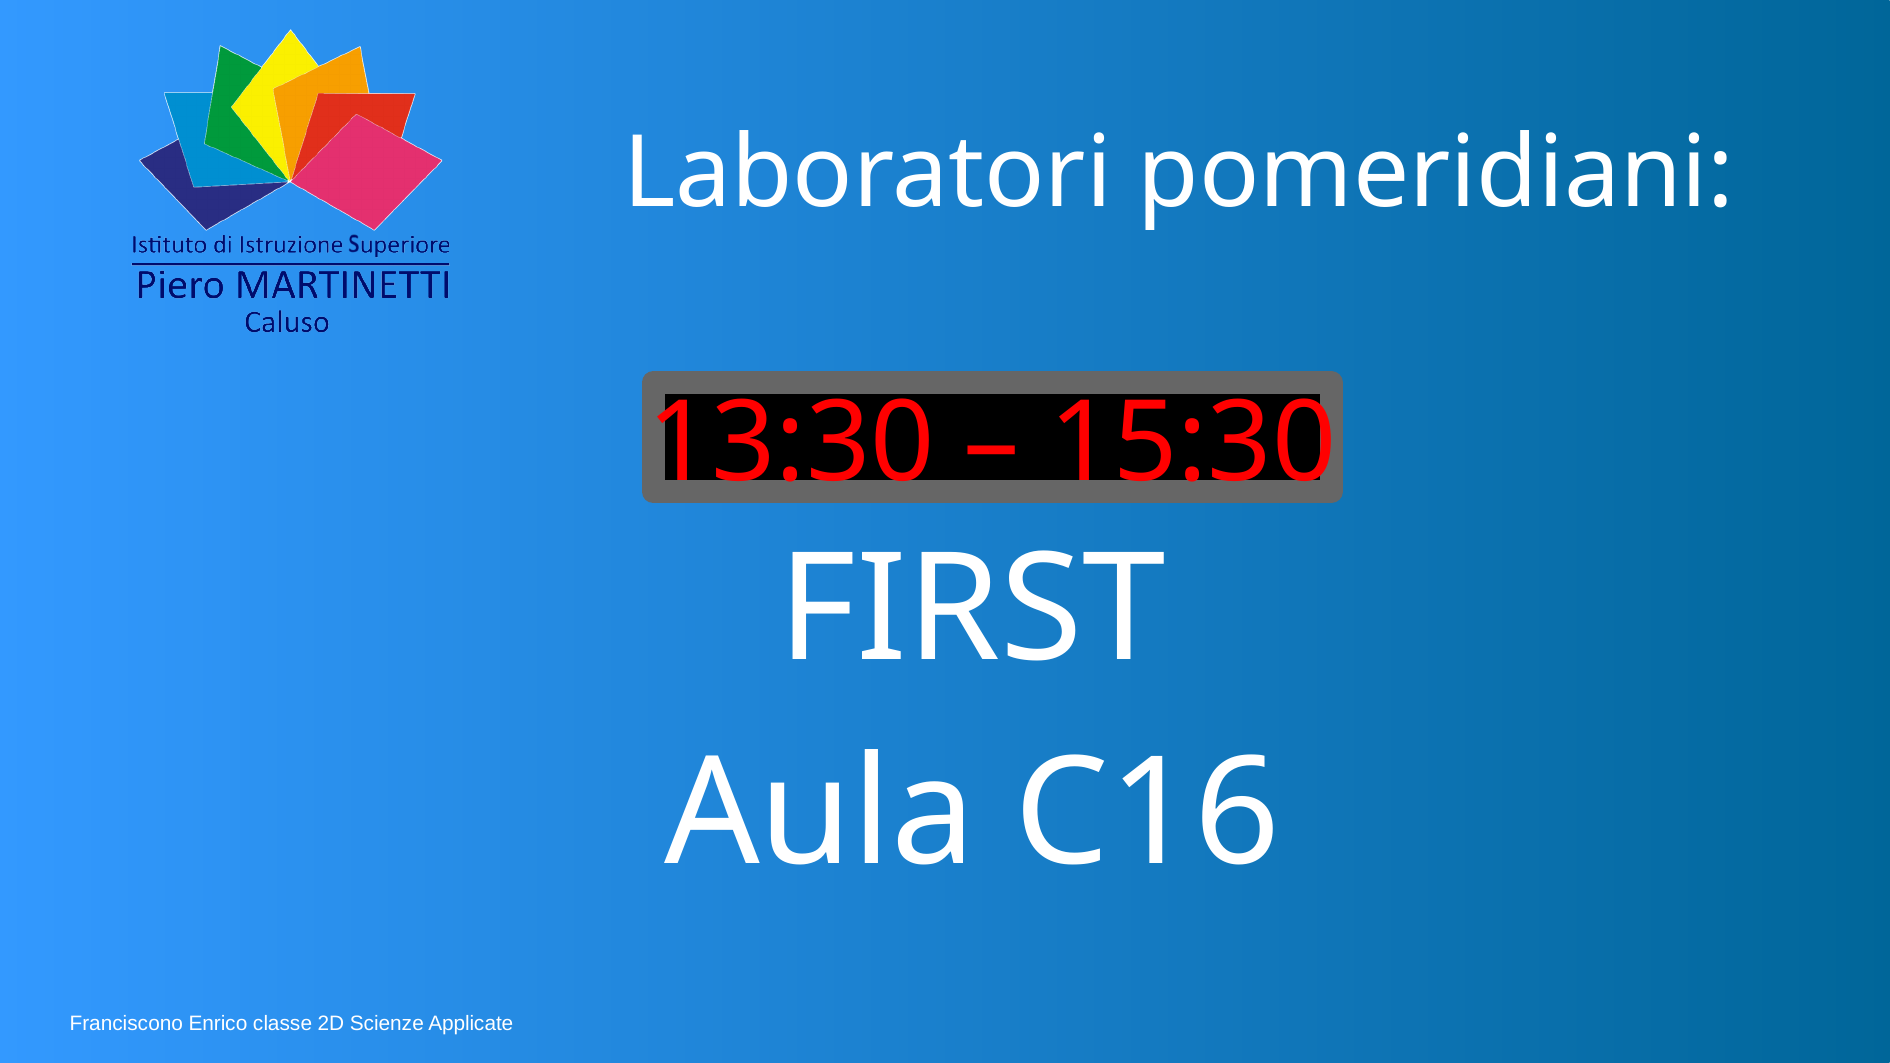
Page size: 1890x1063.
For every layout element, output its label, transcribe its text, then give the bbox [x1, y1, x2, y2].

picture [0, 23, 591, 355]
text_box FIRST Aula C16 [225, 491, 1720, 1042]
text_box Laboratori pomeridiani: [591, 91, 1861, 338]
text_box 13:30 – 15:30 [653, 382, 1332, 492]
text_box Franciscono Enrico classe 2D Scienze Applicate [54, 1004, 628, 1063]
